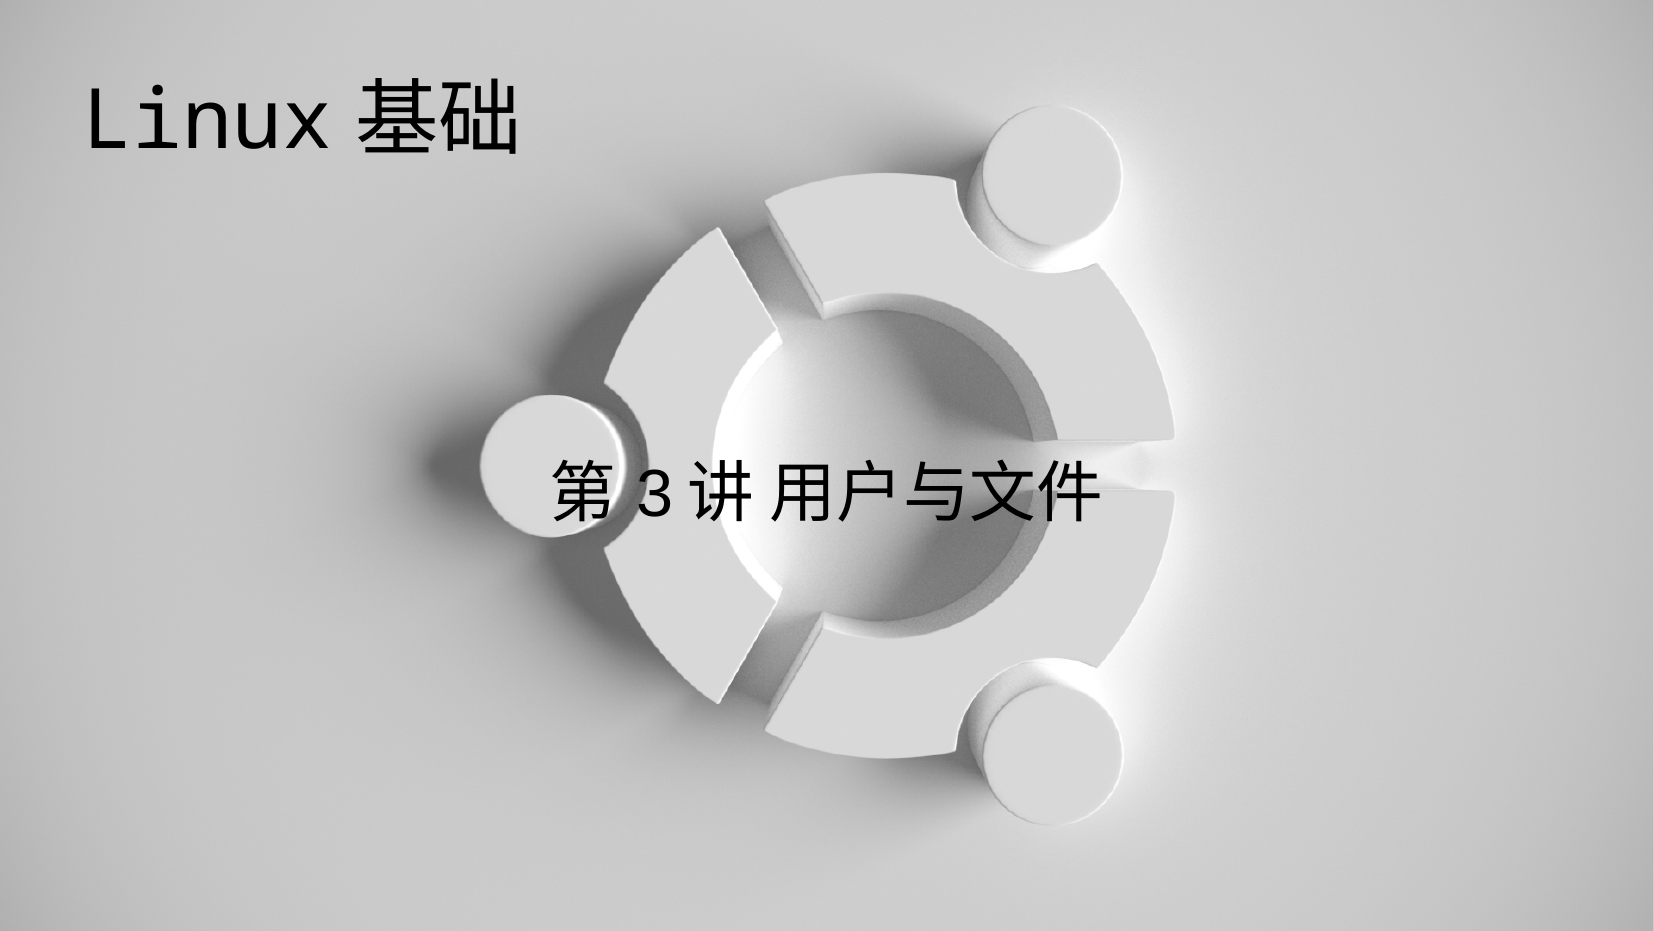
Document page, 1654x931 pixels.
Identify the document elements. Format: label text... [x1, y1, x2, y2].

picture [0, 0, 1654, 931]
title Linux基础 [82, 37, 1571, 189]
subtitle 第3讲 用户与文件 [82, 217, 1571, 758]
